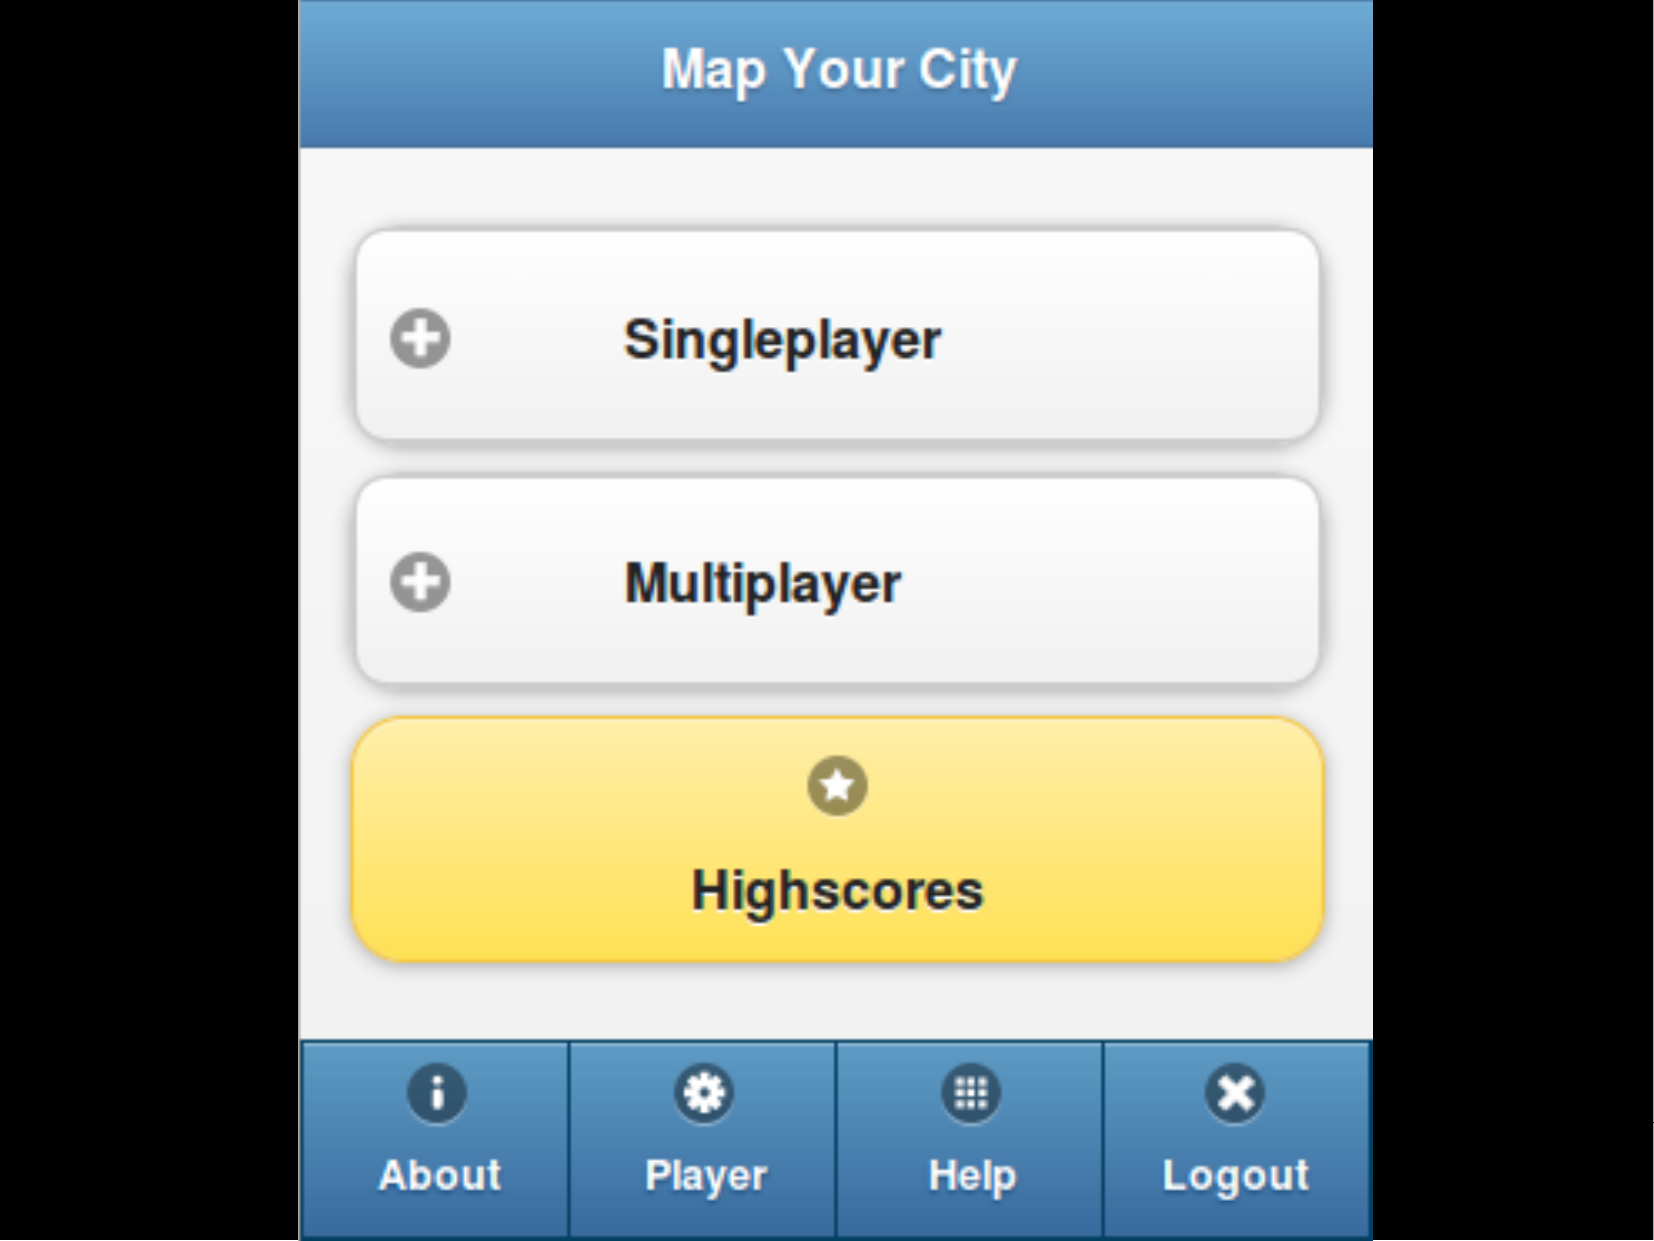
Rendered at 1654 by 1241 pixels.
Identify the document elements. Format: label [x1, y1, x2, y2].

picture [298, 0, 1373, 1241]
